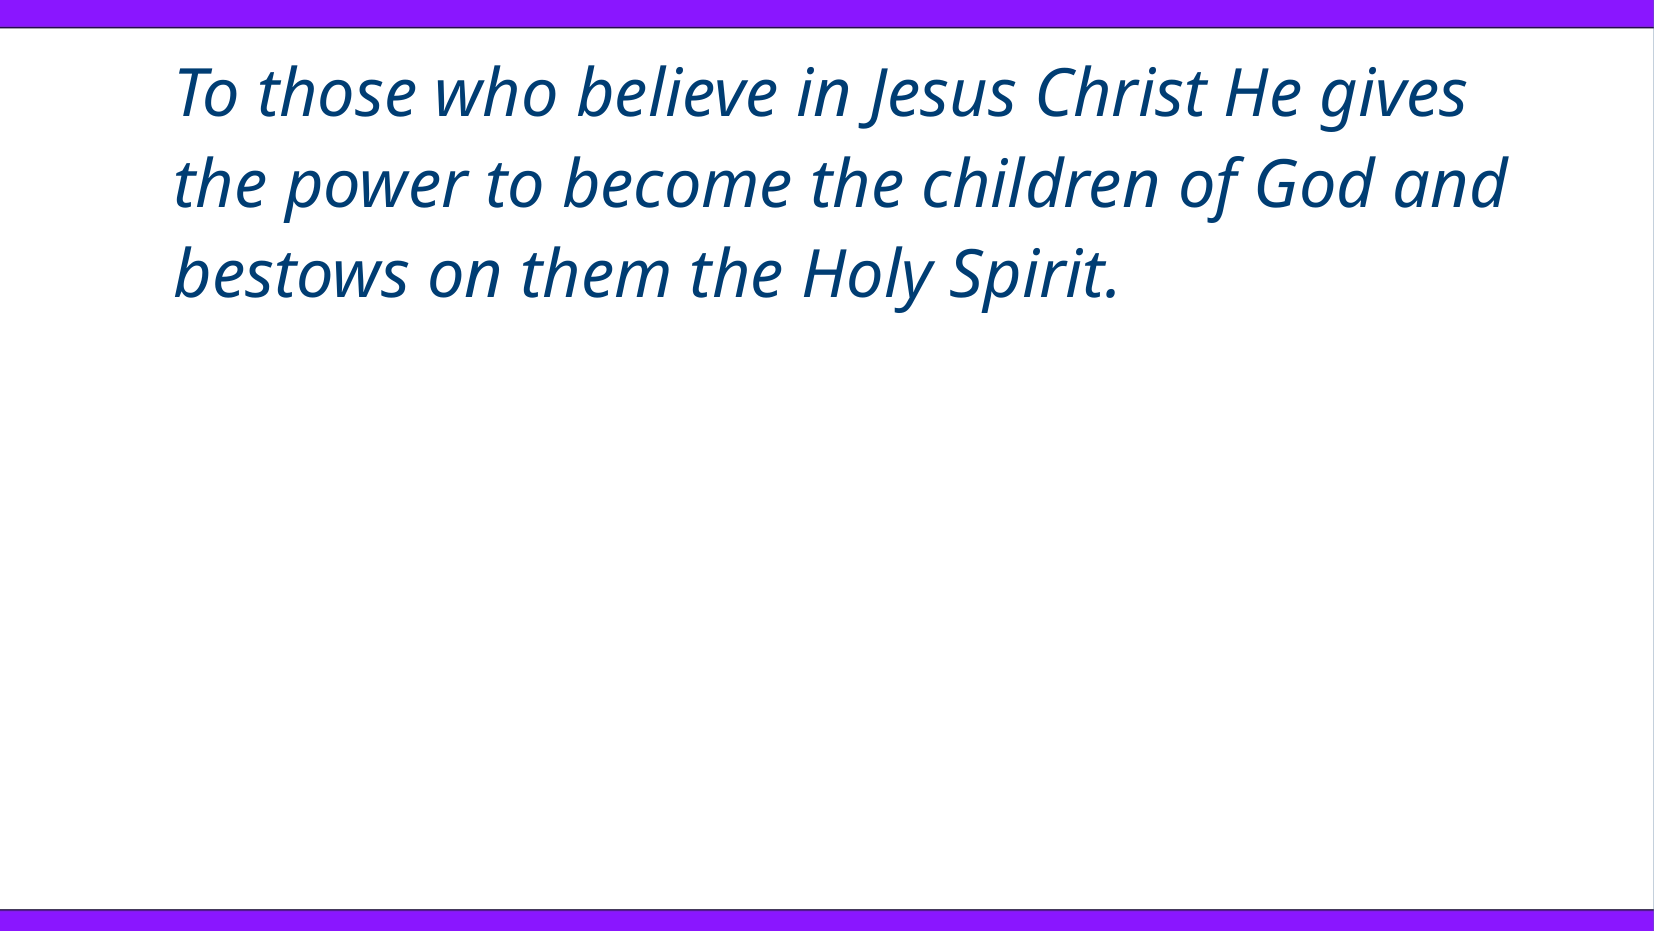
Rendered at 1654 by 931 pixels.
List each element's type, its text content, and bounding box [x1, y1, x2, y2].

picture [0, 0, 1654, 931]
text_box To those who believe in Jesus Christ He gives the power to become the children of God and bestows on them the Holy Spirit. [90, 37, 1561, 331]
